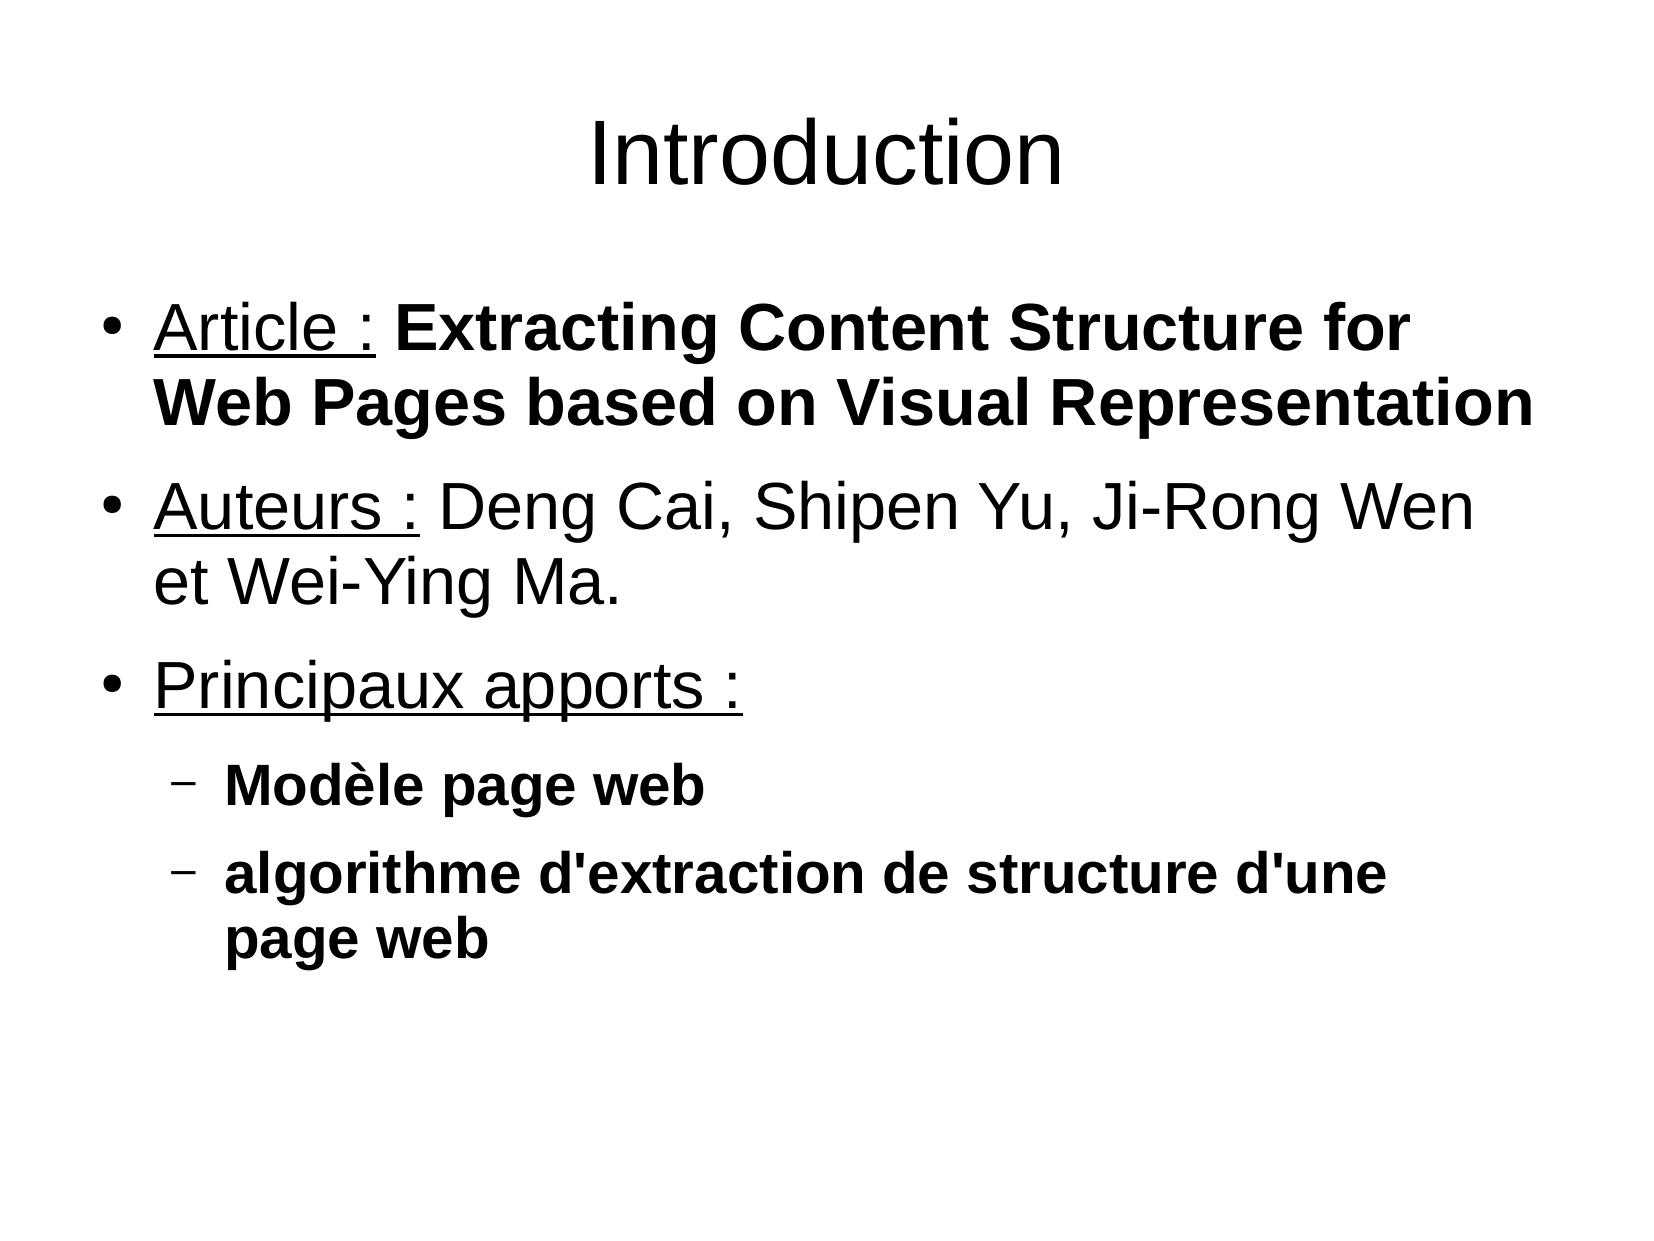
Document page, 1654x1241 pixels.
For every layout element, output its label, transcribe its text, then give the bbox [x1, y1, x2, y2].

list Article : Extracting Content Structure for Web Pages based on Visual Representation Auteurs : Deng Cai, Shipen Yu, Ji-Rong Wen et Wei-Ying Ma. Principaux apports : Modèle page web algorithme d'extraction de structure d'une page web [82, 290, 1538, 1010]
title Introduction [82, 49, 1571, 257]
